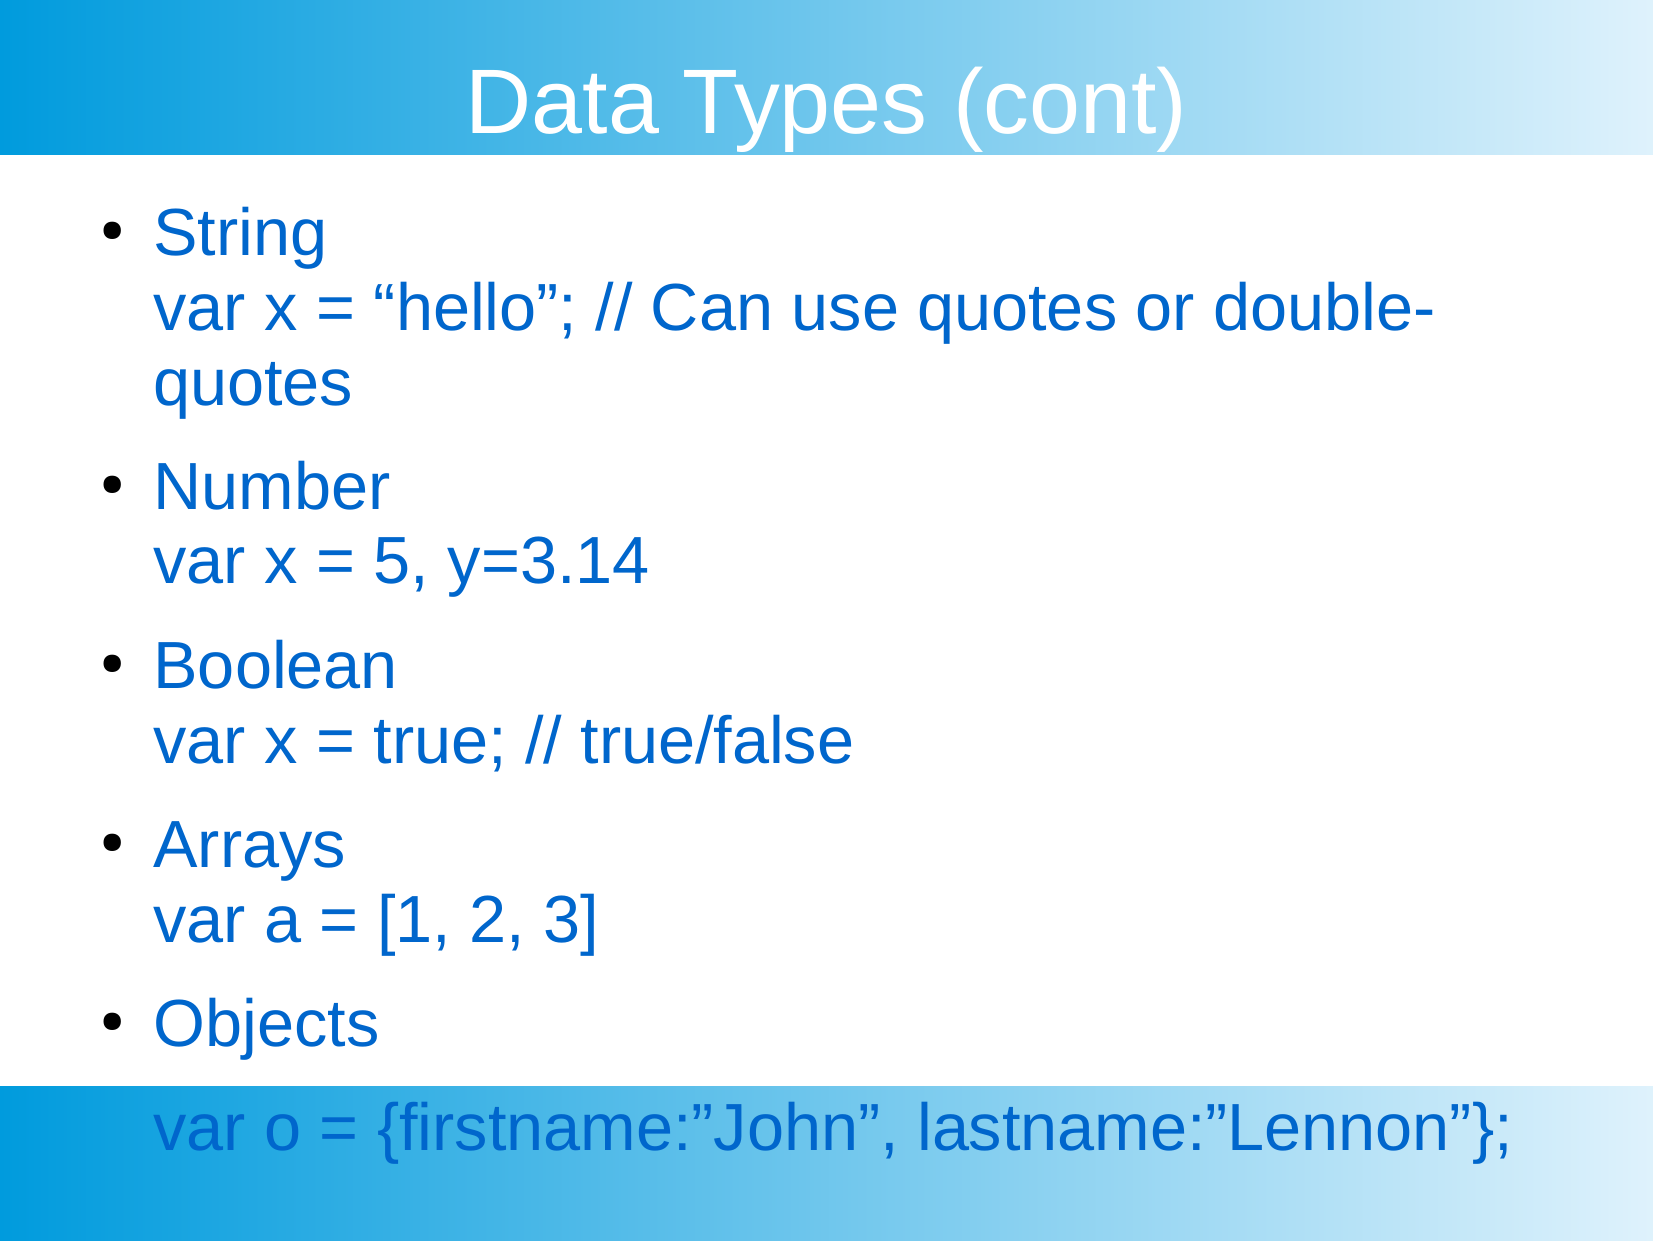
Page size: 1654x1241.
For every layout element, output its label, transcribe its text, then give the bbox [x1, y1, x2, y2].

title Data Types (cont) [82, 49, 1571, 155]
list String var x = “hello”; // Can use quotes or double-quotes Number var x = 5, y=3.14 Boolean var x = true; // true/false Arrays var a = [1, 2, 3] Objects var o = {firstname:”John”, lastname:”Lennon”}; [82, 195, 1571, 1010]
